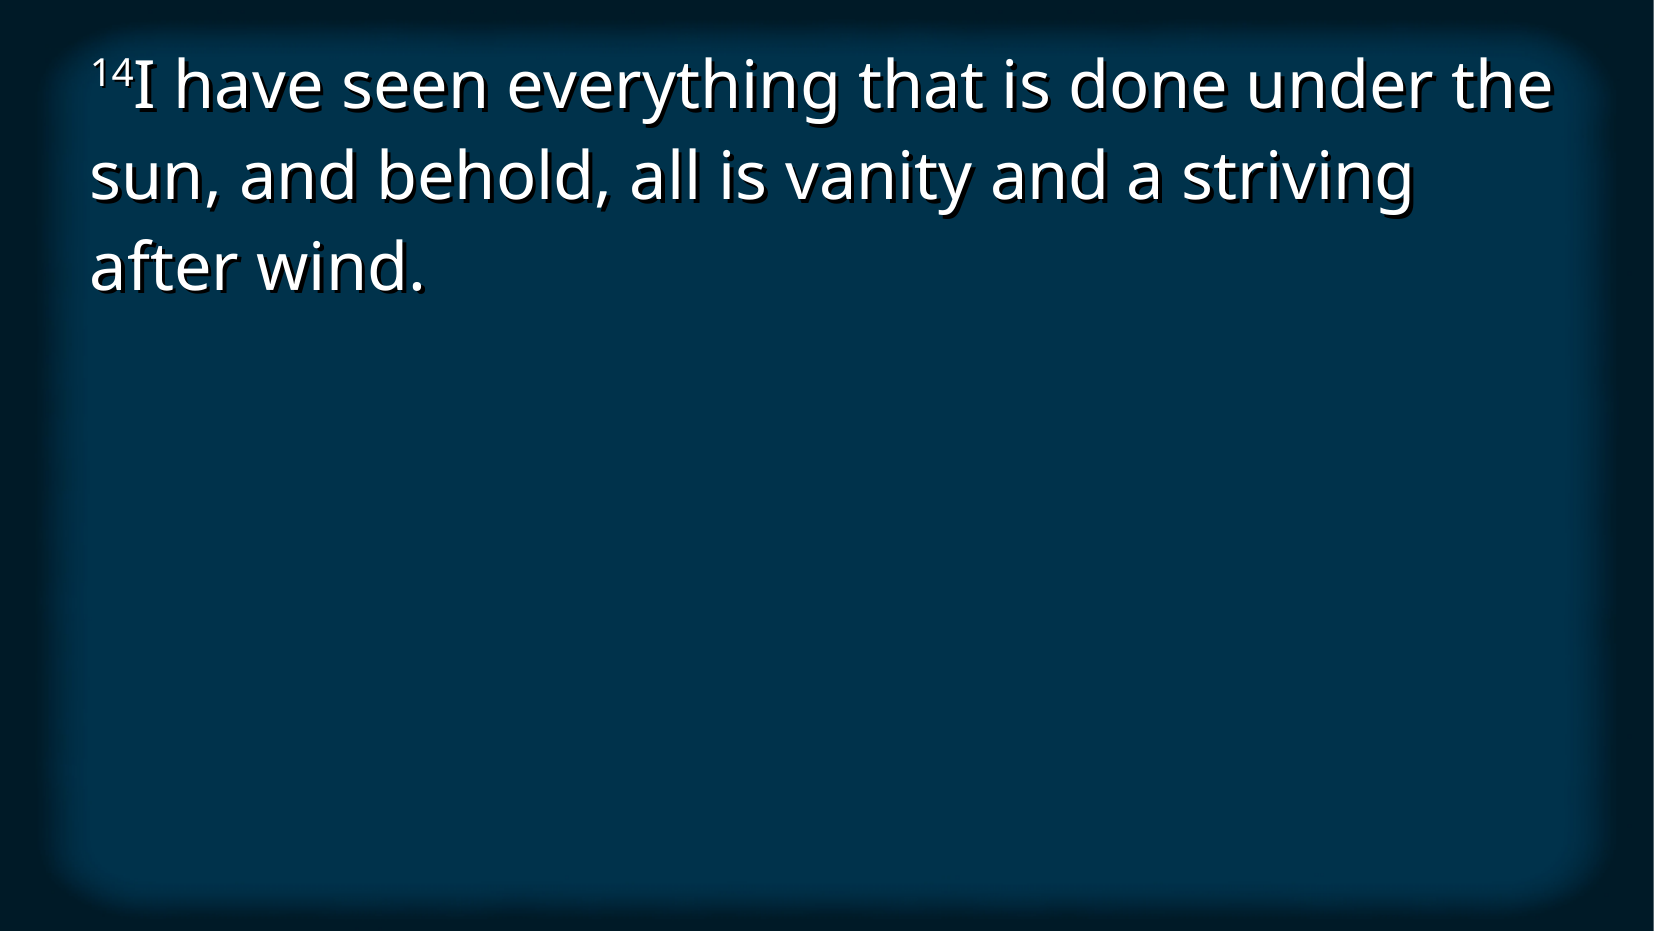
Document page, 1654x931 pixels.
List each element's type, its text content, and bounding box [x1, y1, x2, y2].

picture [0, 0, 1654, 931]
text_box 14I have seen everything that is done under the sun, and behold, all is vanity and a striving after wind. [75, 30, 1576, 312]
